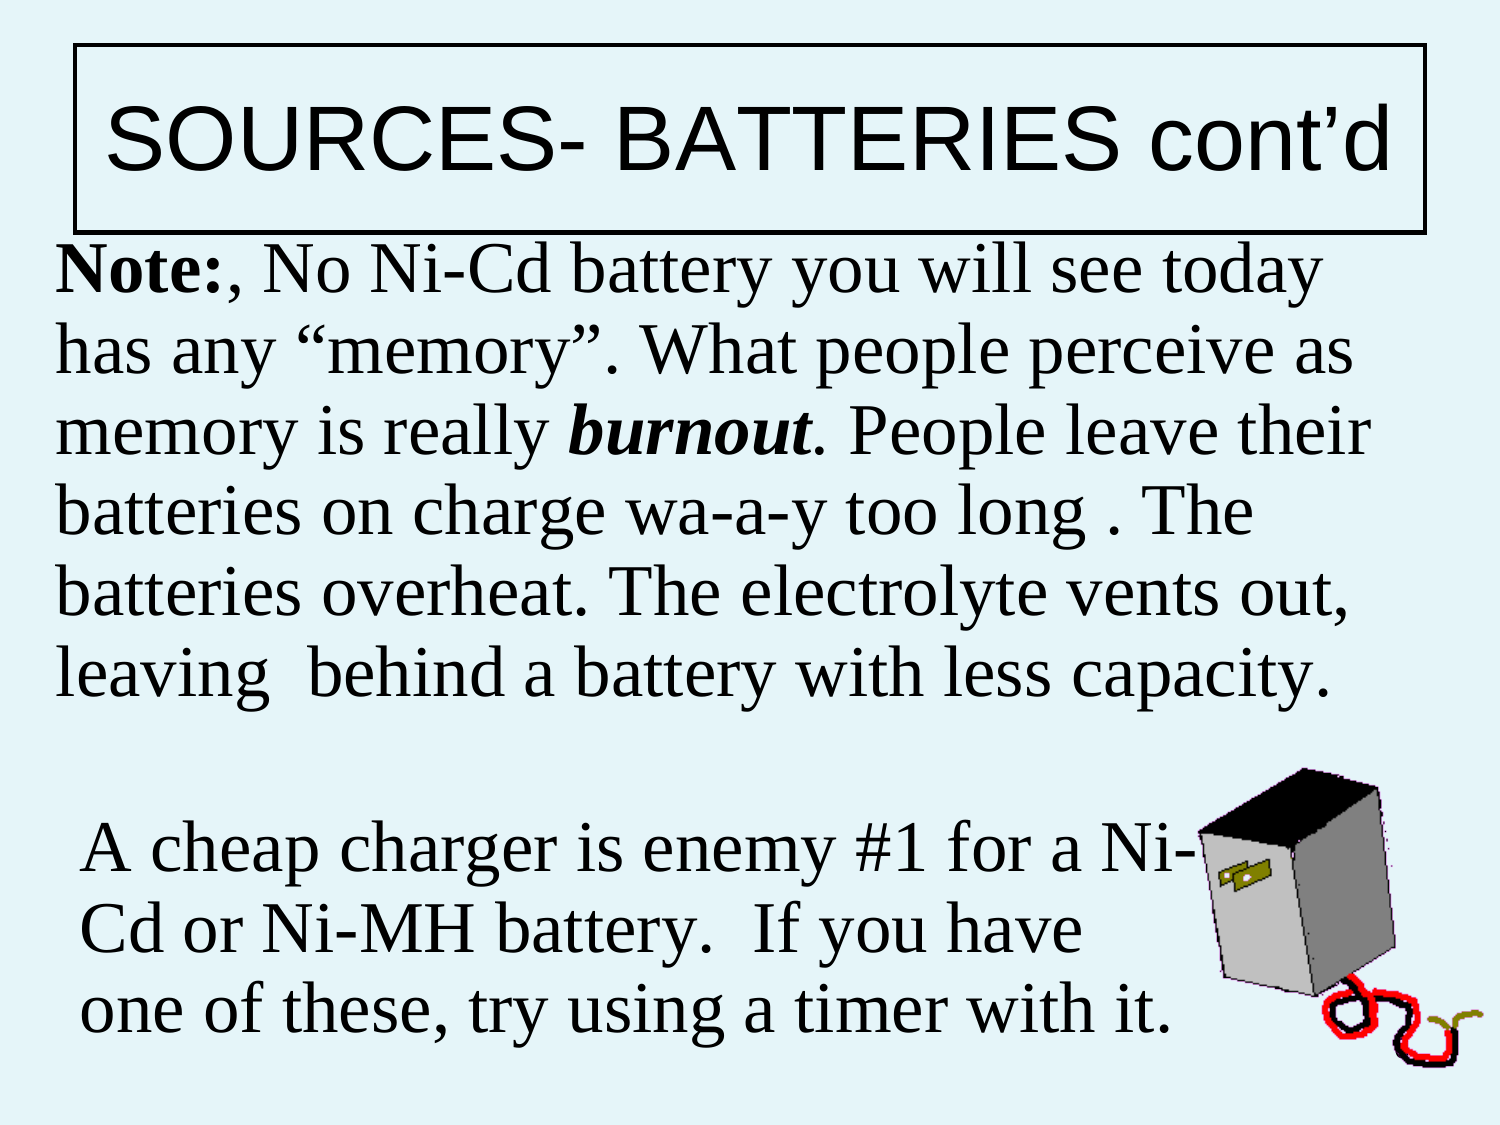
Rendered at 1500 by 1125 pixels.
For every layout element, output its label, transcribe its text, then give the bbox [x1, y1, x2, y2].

text_box A cheap charger is enemy #1 for a Ni-Cd or Ni-MH battery. If you have one of these, try using a timer with it. [64, 798, 1223, 1057]
text_box Note:, No Ni-Cd battery you will see today has any “memory”. What people perceive as memory is really burnout. People leave their batteries on charge wa-a-y too long . The batteries overheat. The electrolyte vents out, leaving behind a battery with less capacity. [41, 219, 1412, 721]
picture [1195, 765, 1487, 1076]
title SOURCES- BATTERIES cont’d [75, 45, 1426, 233]
